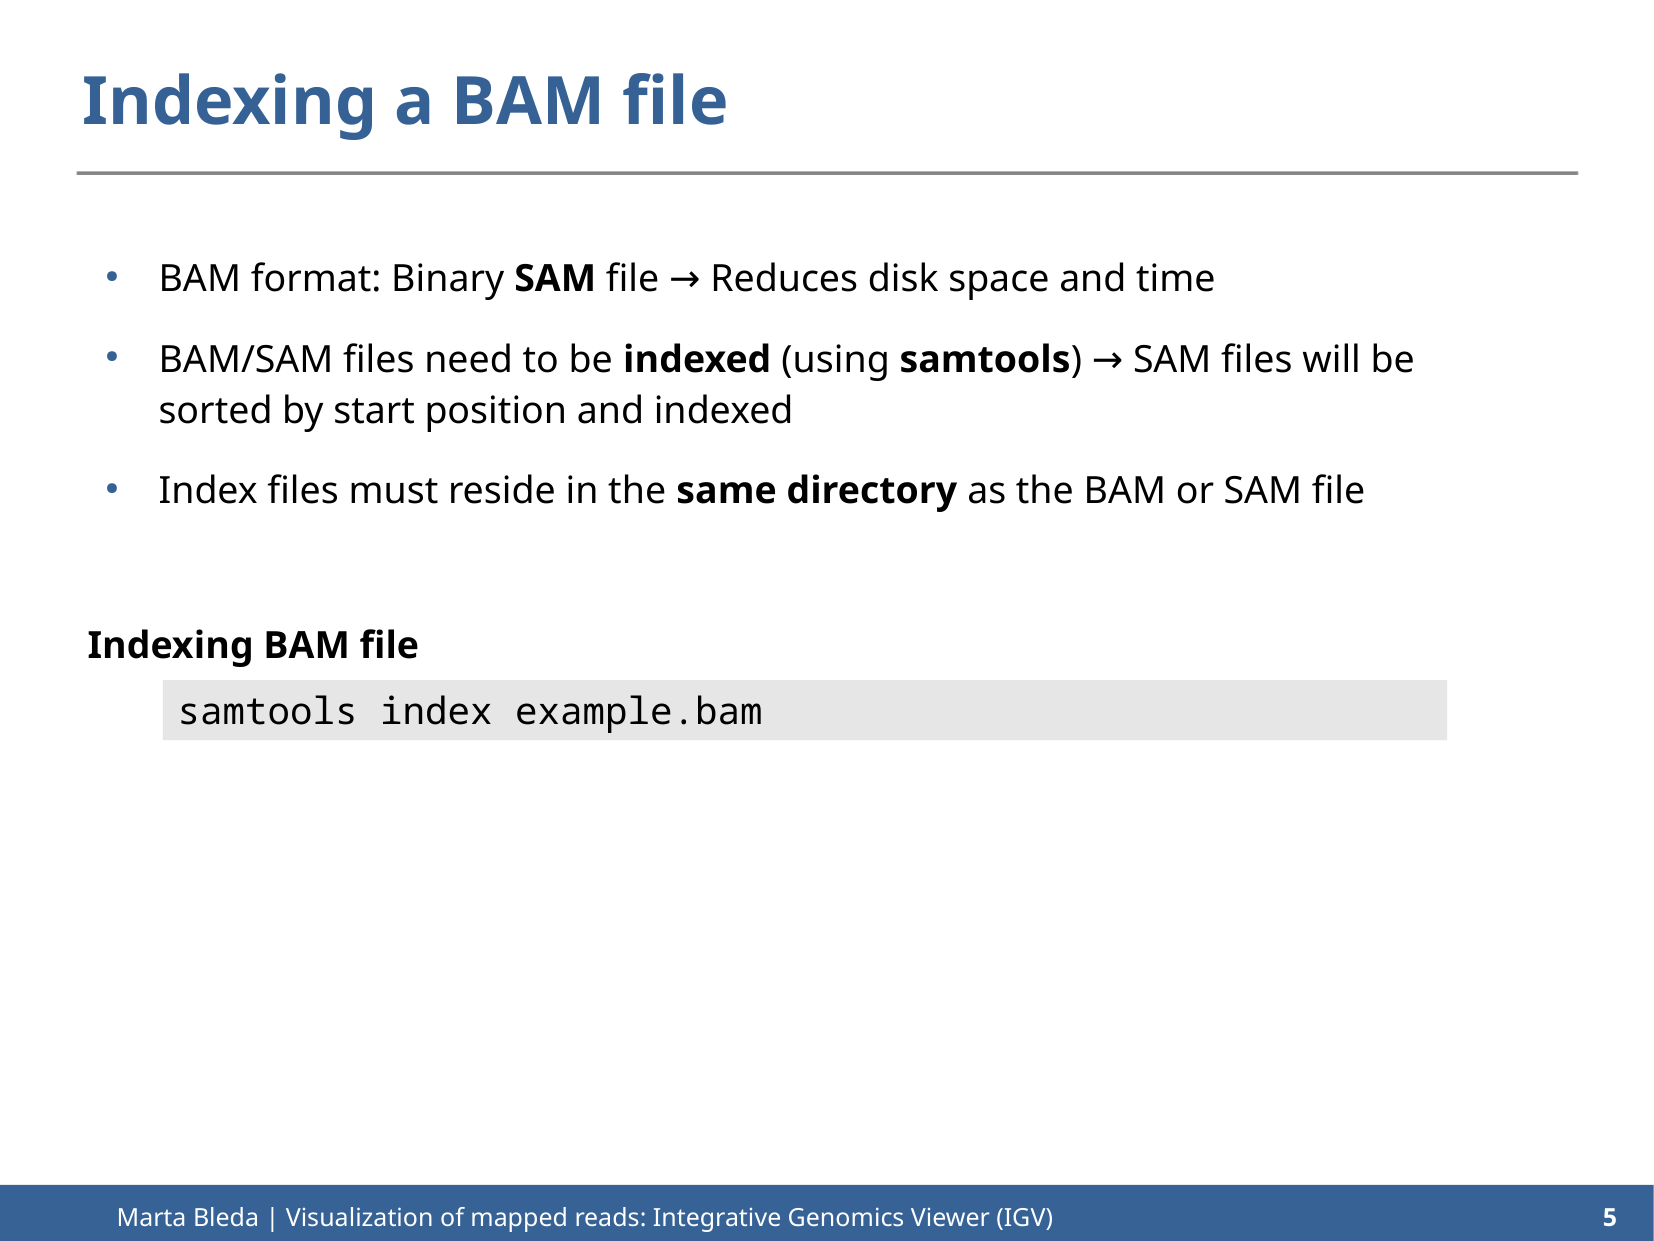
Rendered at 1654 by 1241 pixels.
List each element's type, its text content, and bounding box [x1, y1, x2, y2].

picture [74, 170, 1580, 175]
text_box samtools index example.bam [162, 680, 1448, 741]
title Indexing a BAM file [82, 49, 1571, 148]
list BAM format: Binary SAM file → Reduces disk space and time BAM/SAM files need to be indexed (using samtools) → SAM files will be sorted by start position and indexed Index files must reside in the same directory as the BAM or SAM file Indexing BAM file [87, 251, 1496, 992]
